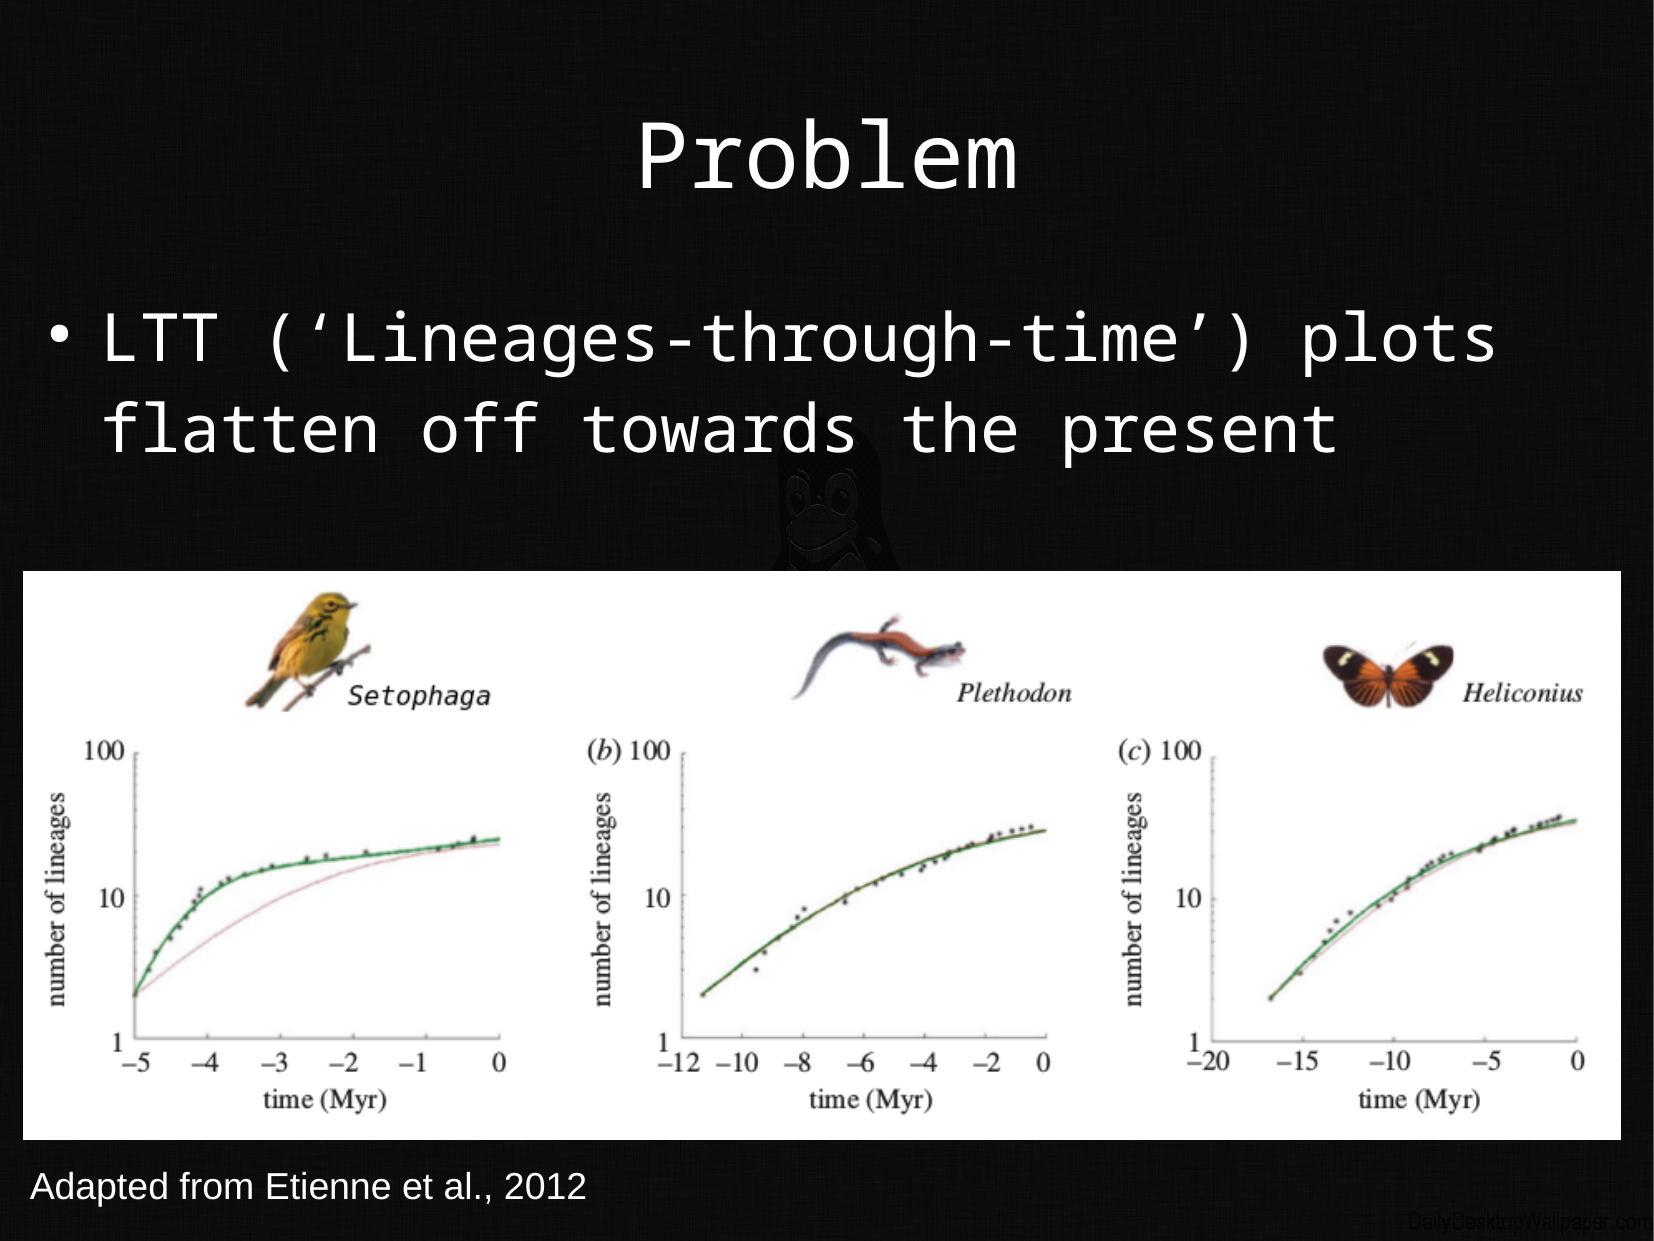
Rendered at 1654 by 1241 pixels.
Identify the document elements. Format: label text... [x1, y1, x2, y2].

list LTT (‘Lineages-through-time’) plots flatten off towards the present [30, 290, 1572, 556]
picture [0, 0, 1654, 1241]
title Problem [82, 49, 1571, 257]
text_box Adapted from Etienne et al., 2012 [15, 1158, 603, 1216]
